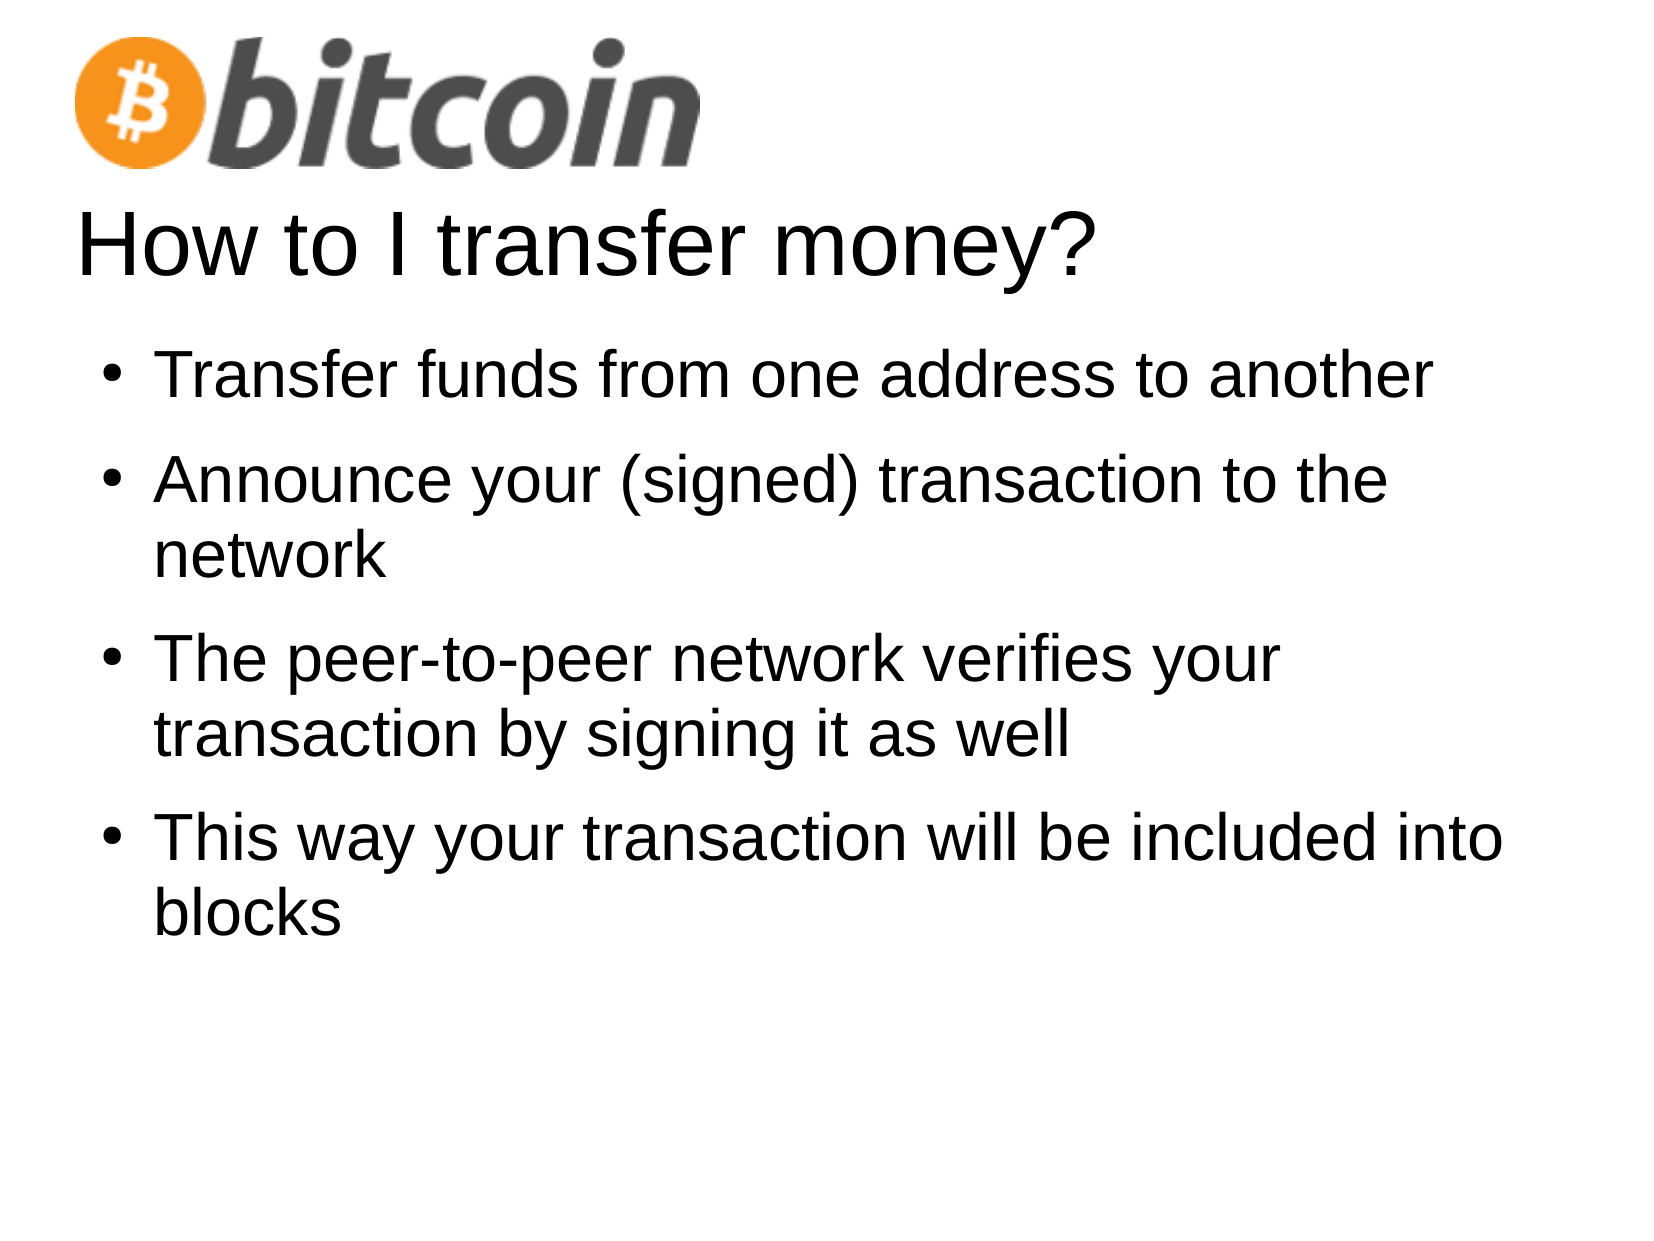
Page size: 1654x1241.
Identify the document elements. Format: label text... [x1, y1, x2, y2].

list Transfer funds from one address to another Announce your (signed) transaction to the network The peer-to-peer network verifies your transaction by signing it as well This way your transaction will be included into blocks [82, 337, 1571, 1109]
title How to I transfer money? [75, 150, 1571, 338]
picture [75, 37, 700, 150]
